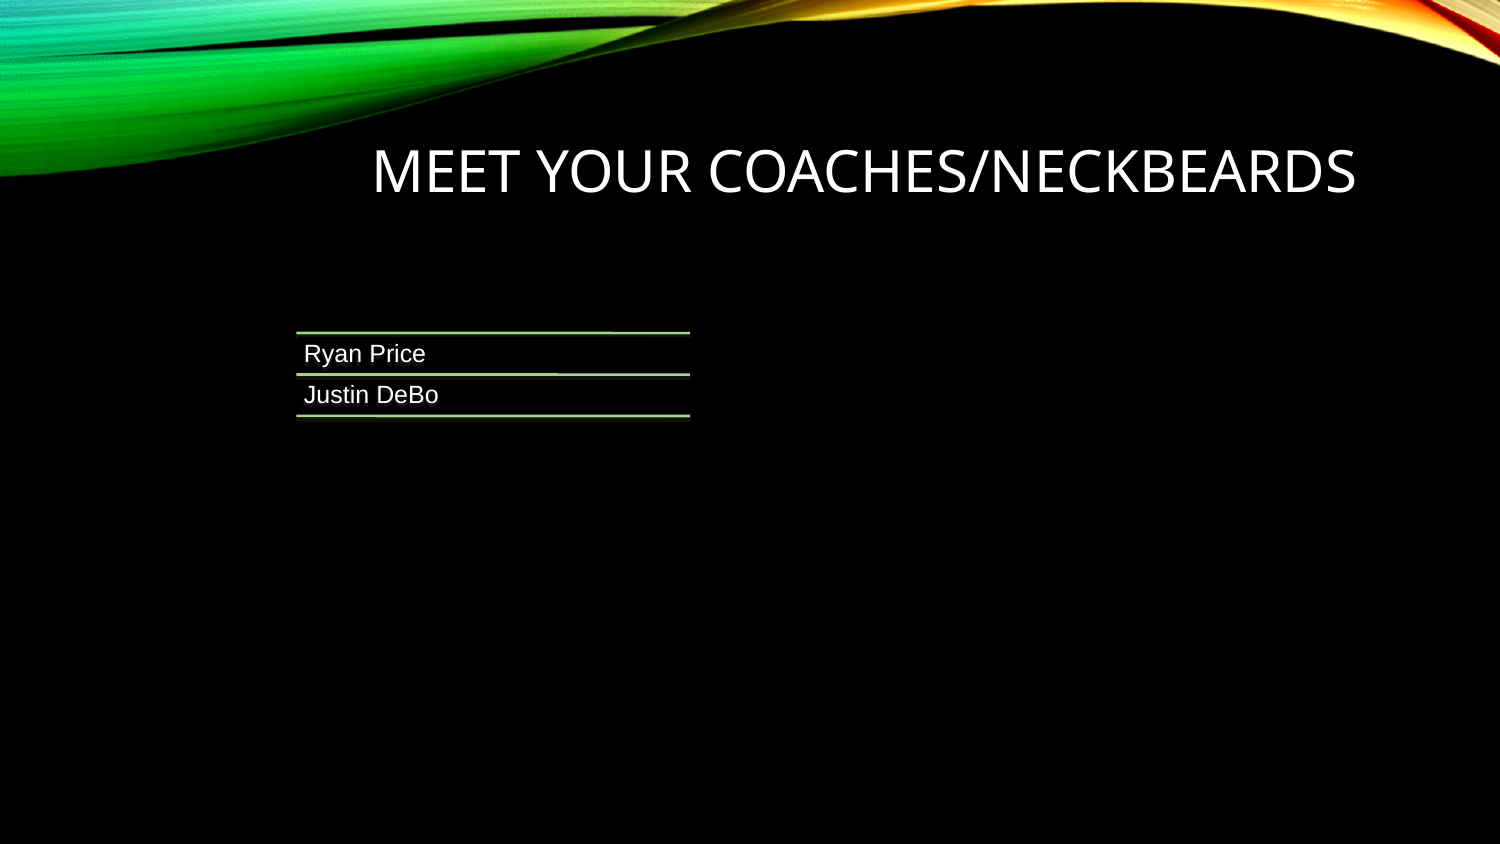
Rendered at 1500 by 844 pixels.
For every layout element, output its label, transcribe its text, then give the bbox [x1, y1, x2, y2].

text_box Justin DeBo [296, 374, 691, 414]
title Meet your Coaches/Neckbeards [356, 94, 1416, 254]
text_box Ryan Price [296, 333, 691, 373]
